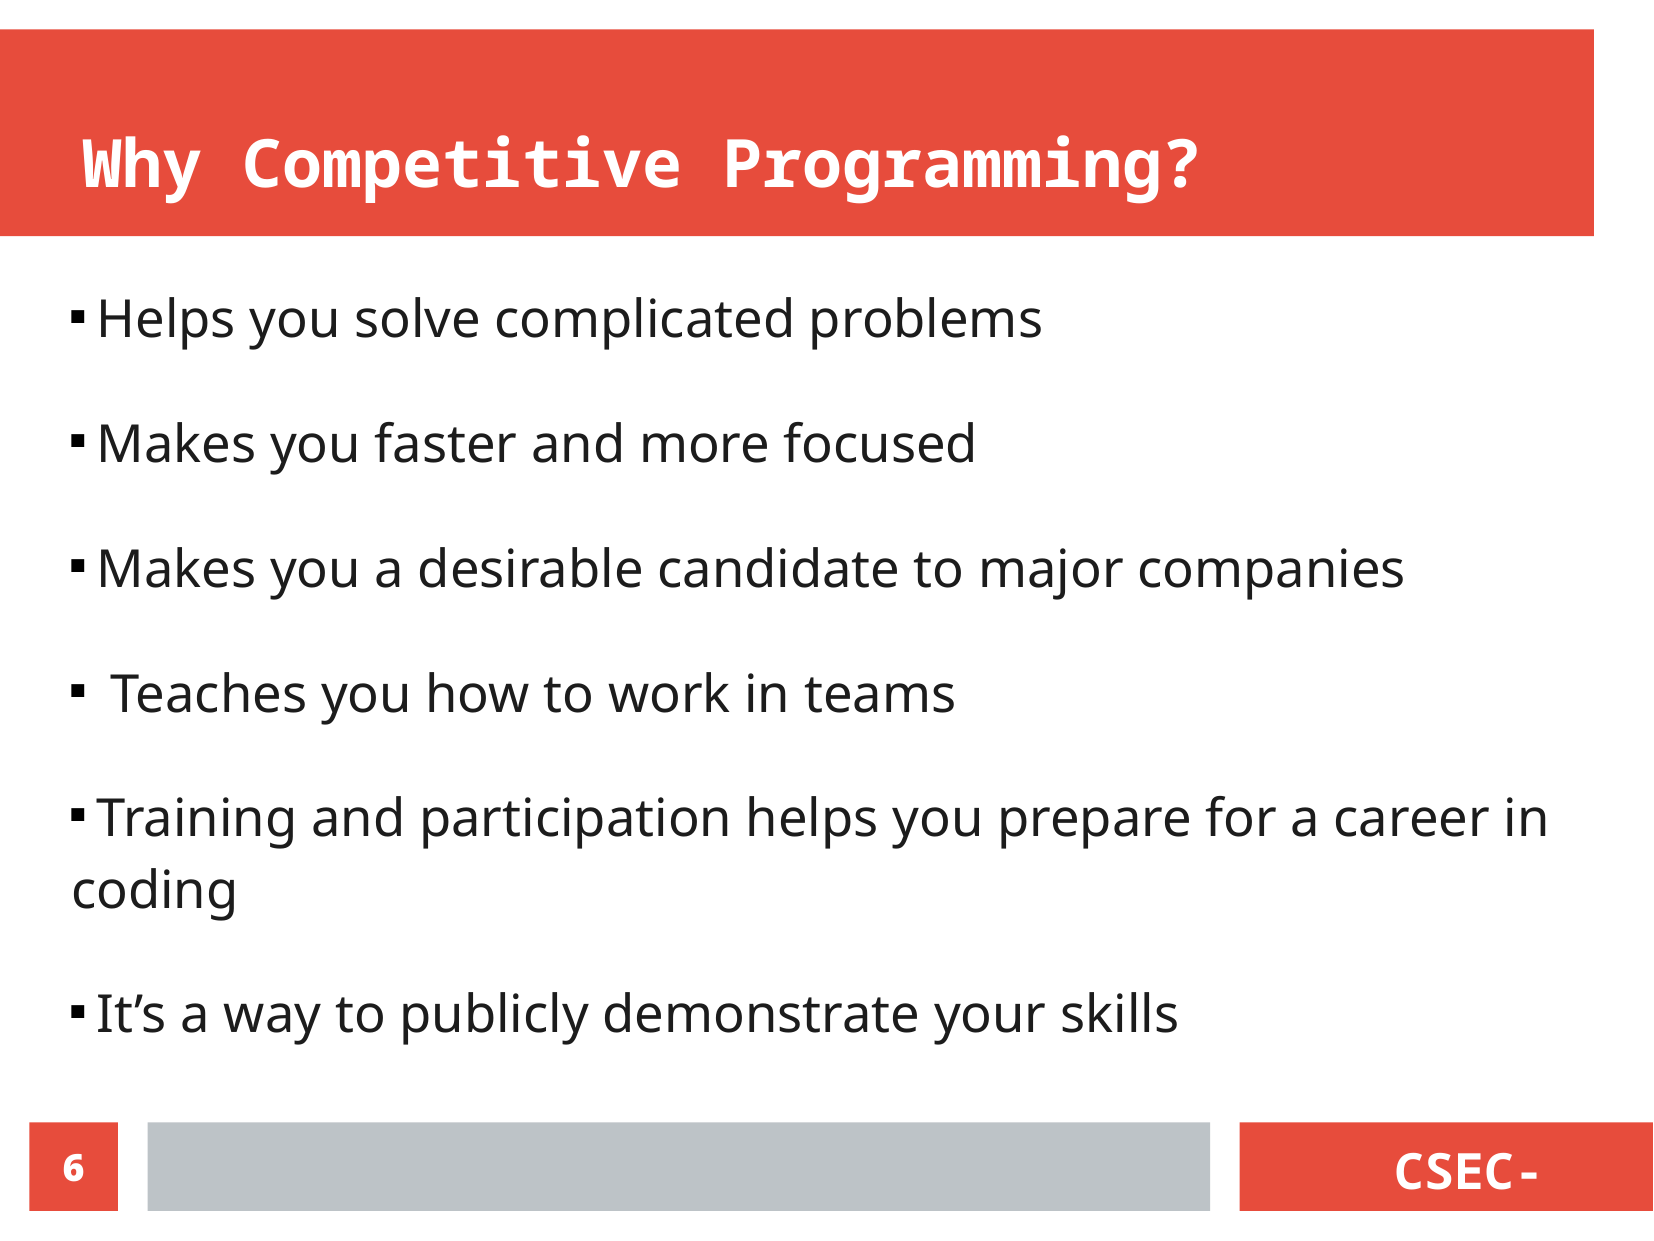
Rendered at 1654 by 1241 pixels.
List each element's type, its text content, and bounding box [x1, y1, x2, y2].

list Helps you solve complicated problems Makes you faster and more focused Makes you a desirable candidate to major companies Teaches you how to work in teams Training and participation helps you prepare for a career in coding It’s a way to publicly demonstrate your skills [71, 281, 1613, 1050]
title Why Competitive Programming? [58, 58, 1594, 207]
text_box CSEC-ASTU [1379, 1128, 1653, 1236]
